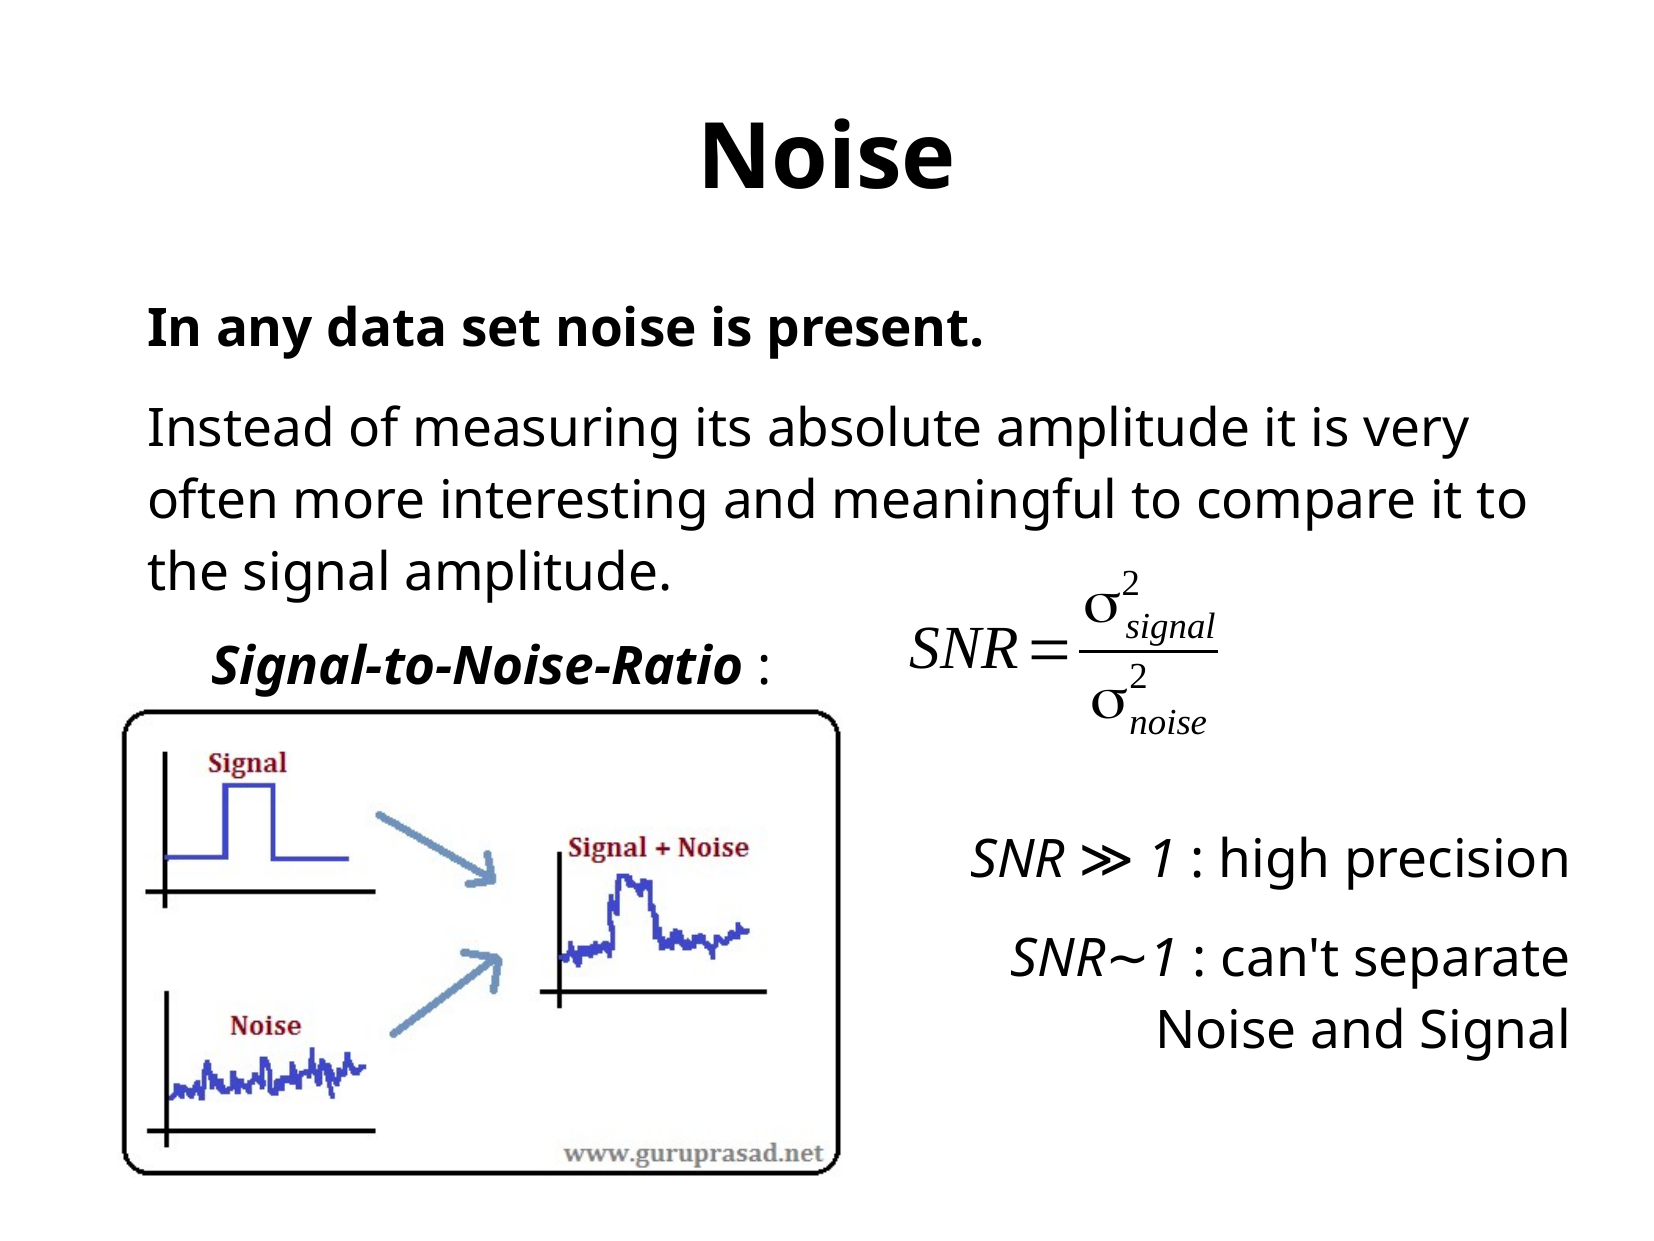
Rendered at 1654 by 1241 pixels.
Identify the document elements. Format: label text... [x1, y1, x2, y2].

list In any data set noise is present. Instead of measuring its absolute amplitude it is very often more interesting and meaningful to compare it to the signal amplitude. Signal-to-Noise-Ratio : SNR ≫ 1 : high precision SNR∼1 : can't separate Noise and Signal [82, 290, 1571, 1066]
title Noise [82, 49, 1571, 257]
chart [894, 561, 1237, 742]
picture [116, 702, 847, 1182]
